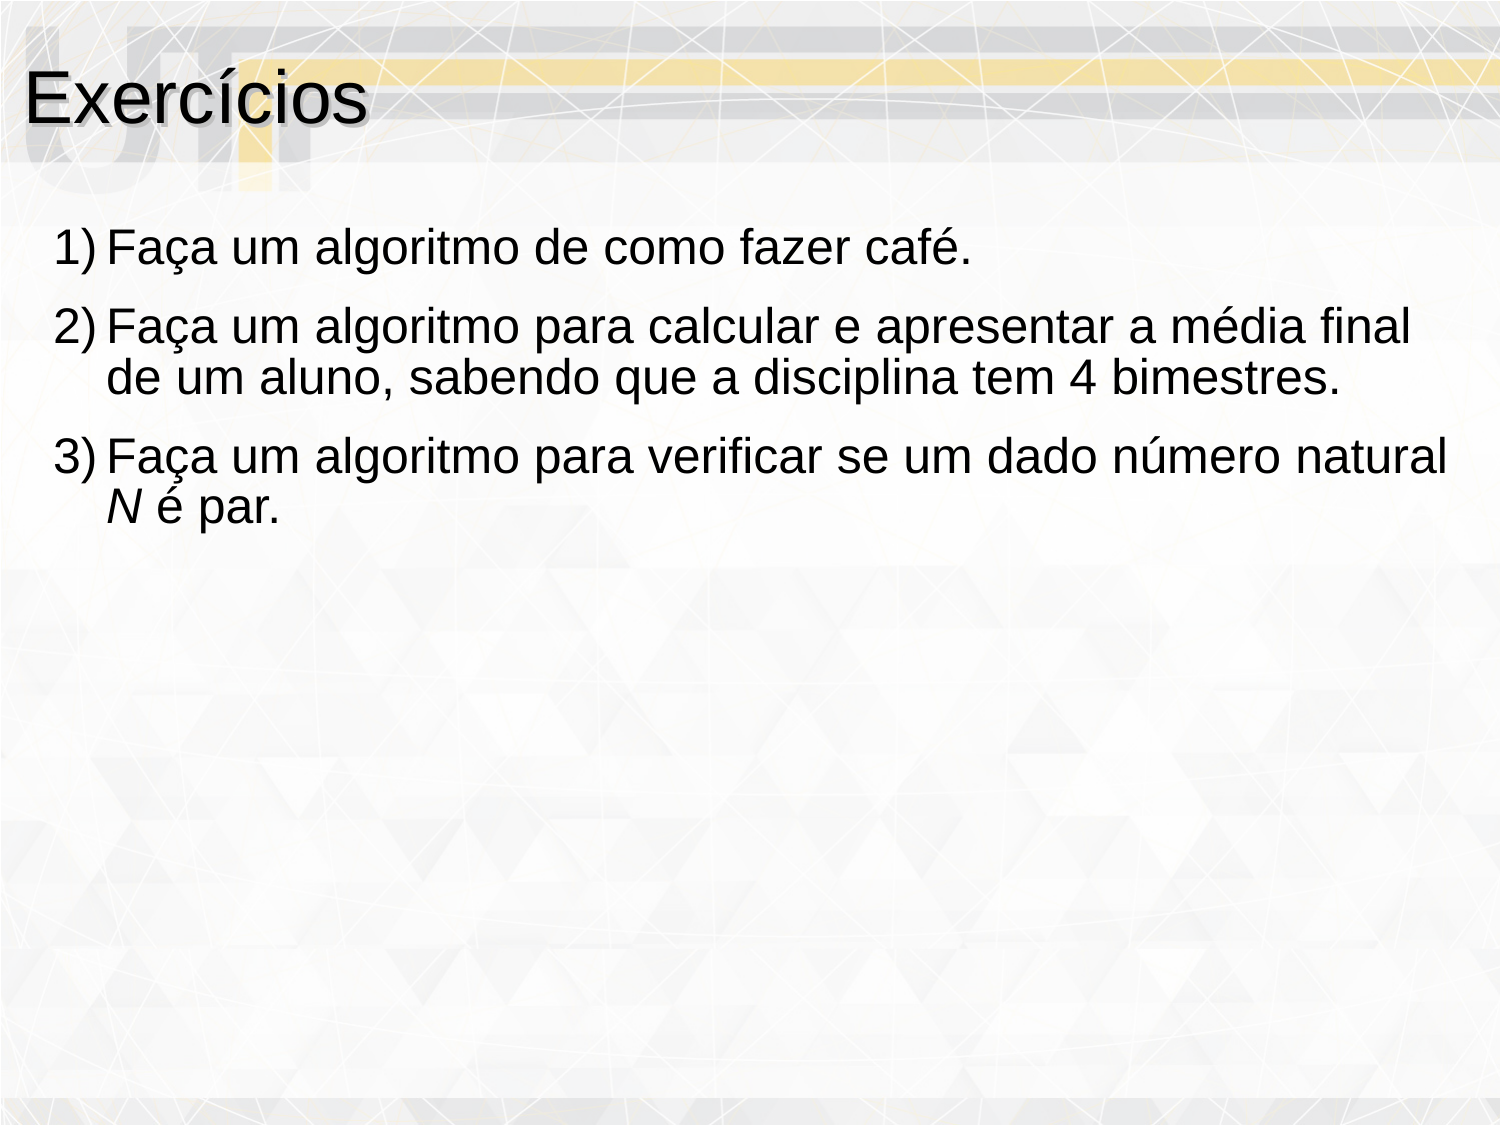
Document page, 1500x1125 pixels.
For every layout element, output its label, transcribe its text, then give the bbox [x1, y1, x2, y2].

list Faça um algoritmo de como fazer café. Faça um algoritmo para calcular e apresentar a média final de um aluno, sabendo que a disciplina tem 4 bimestres. Faça um algoritmo para verificar se um dado número natural N é par. [35, 224, 1477, 1087]
title Exercícios [23, 18, 1489, 178]
